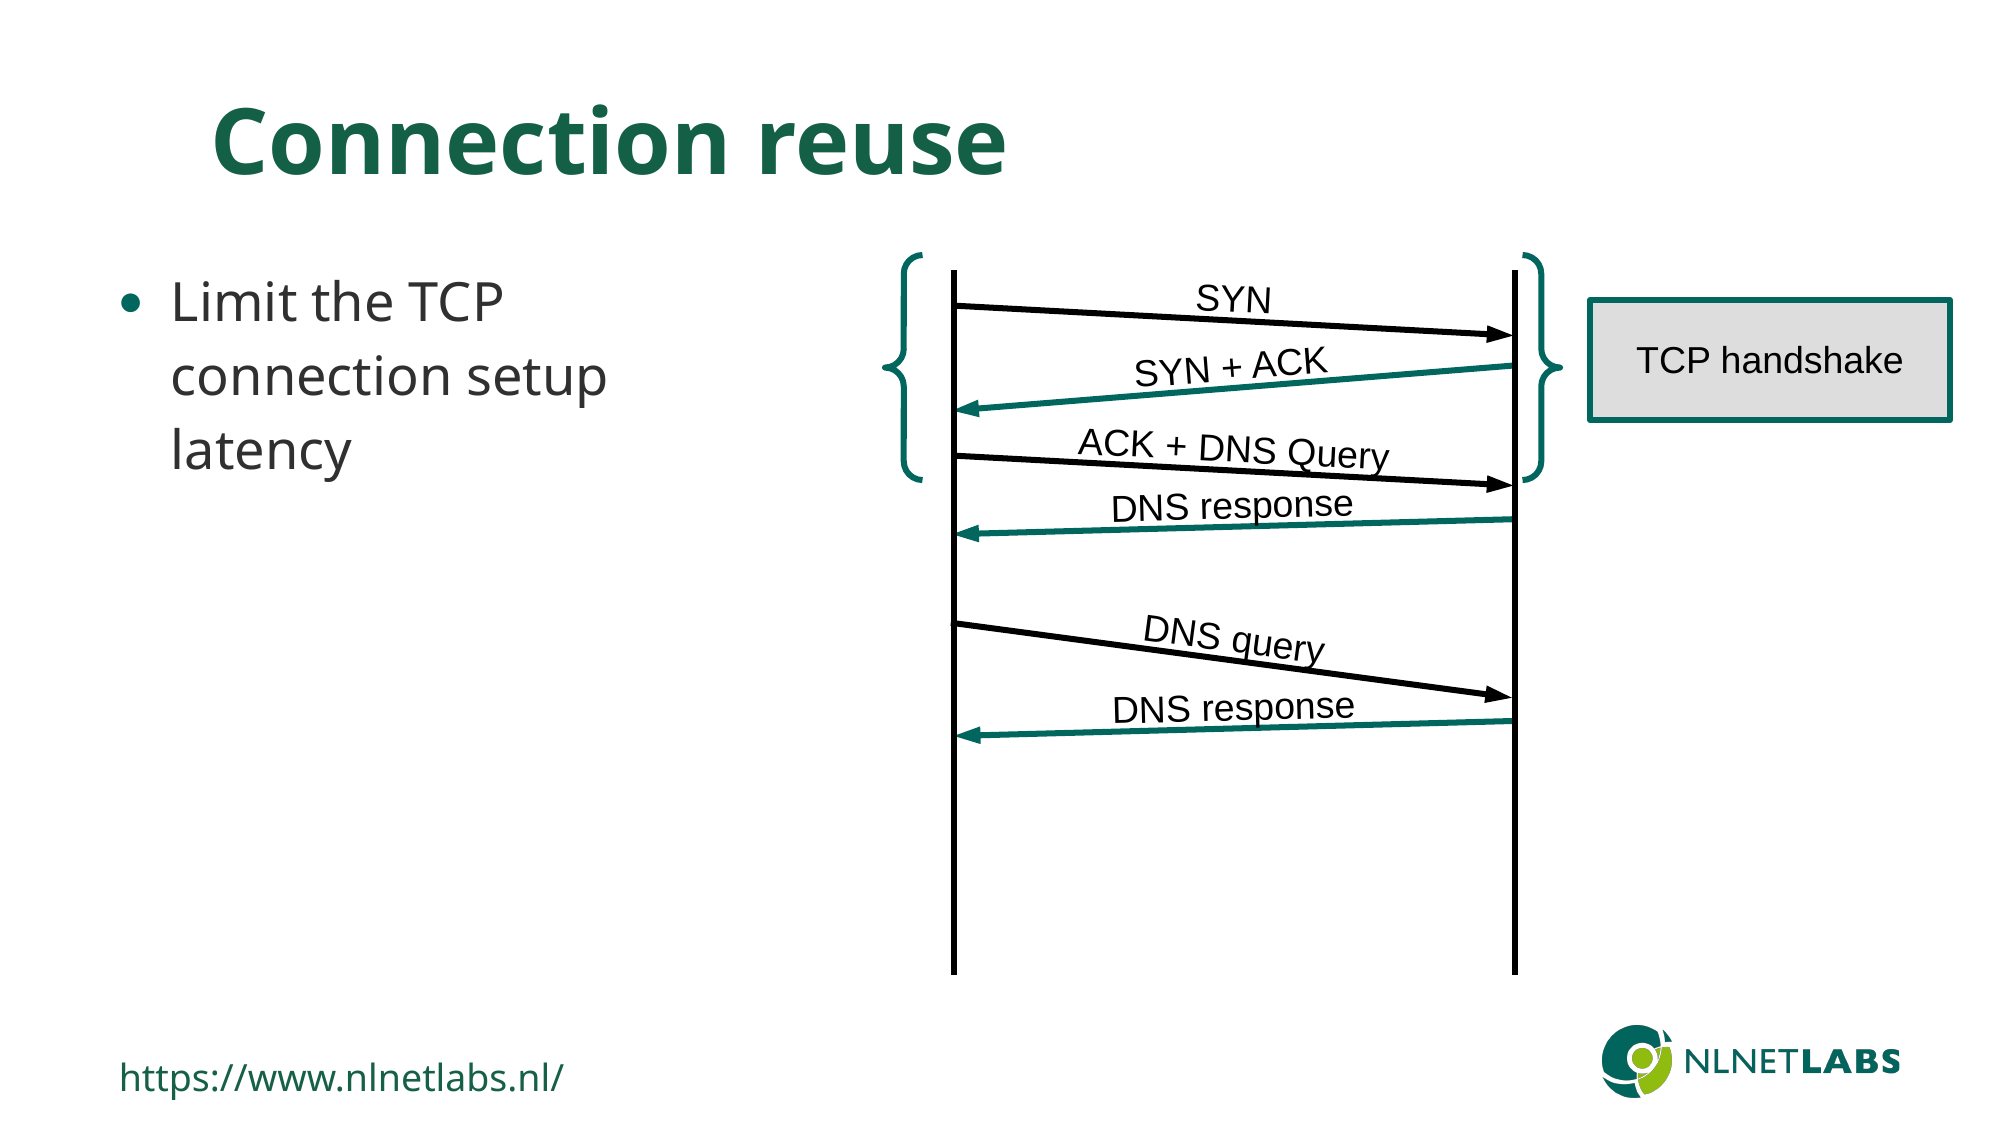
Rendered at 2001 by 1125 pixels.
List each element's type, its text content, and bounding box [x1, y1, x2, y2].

text_box TCP handshake [1590, 299, 1951, 421]
picture [1602, 1025, 1900, 1098]
title Connection reuse [210, 44, 1900, 233]
list Limit the TCP connection setup latency [99, 263, 751, 916]
